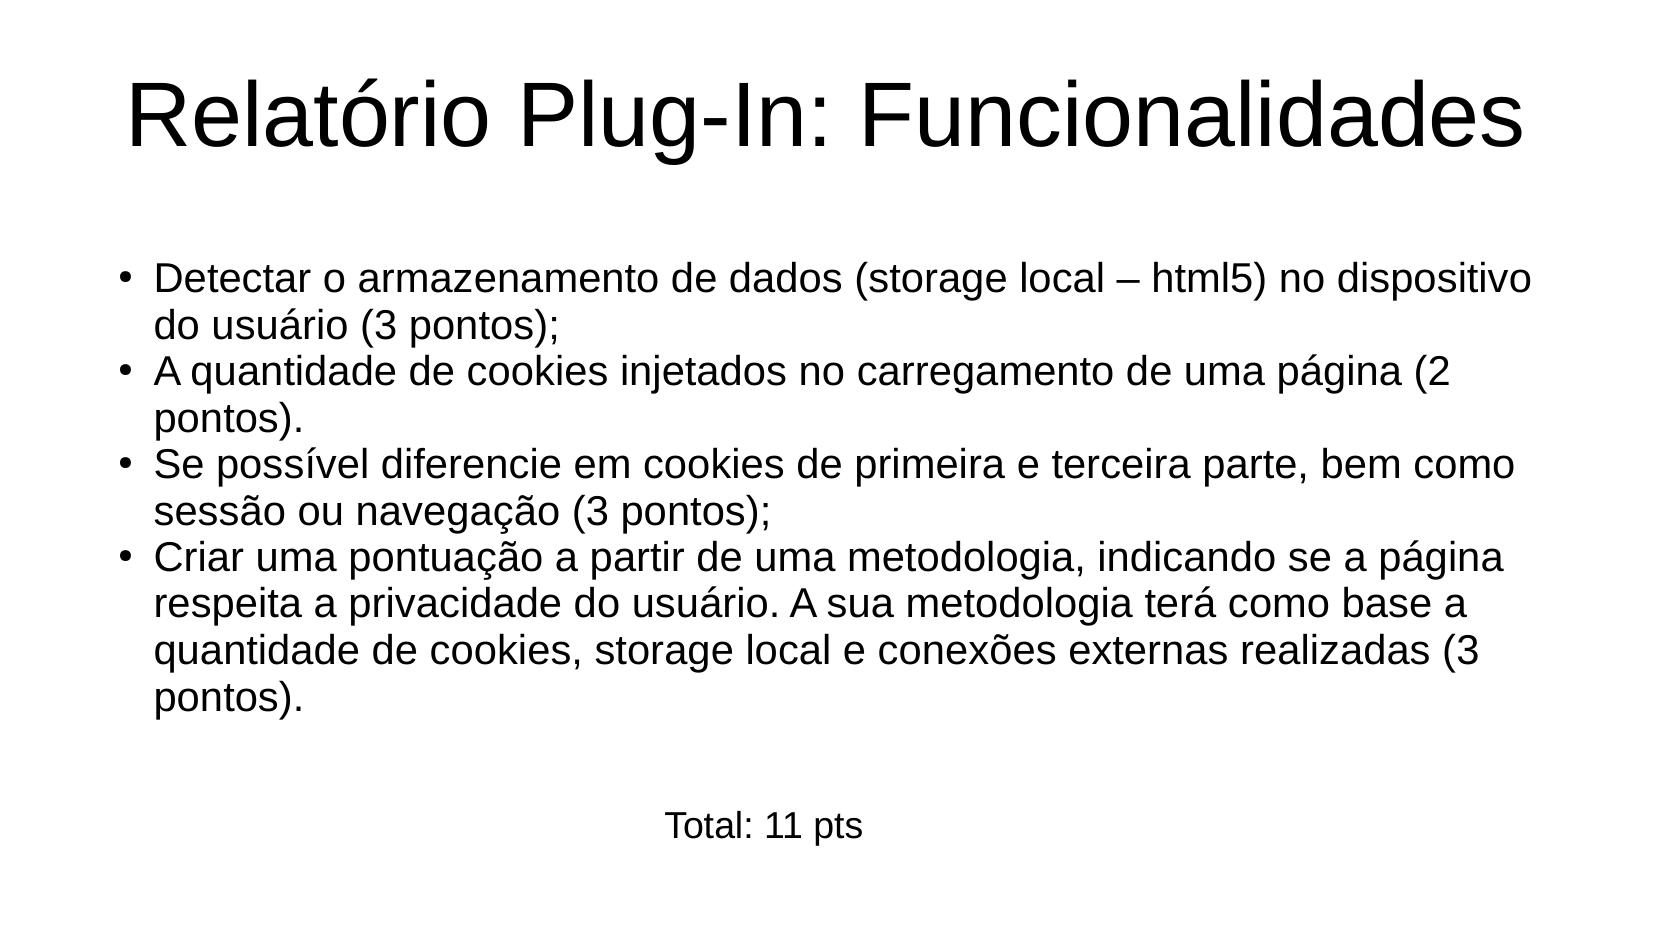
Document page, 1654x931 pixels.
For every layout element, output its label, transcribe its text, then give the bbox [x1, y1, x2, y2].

title Relatório Plug-In: Funcionalidades [82, 37, 1571, 193]
subtitle Detectar o armazenamento de dados (storage local – html5) no dispositivo do usuário (3 pontos); A quantidade de cookies injetados no carregamento de uma página (2 pontos). Se possível diferencie em cookies de primeira e terceira parte, bem como sessão ou navegação (3 pontos); Criar uma pontuação a partir de uma metodologia, indicando se a página respeita a privacidade do usuário. A sua metodologia terá como base a quantidade de cookies, storage local e conexões externas realizadas (3 pontos). [82, 217, 1571, 758]
text_box Total: 11 pts [649, 797, 916, 855]
